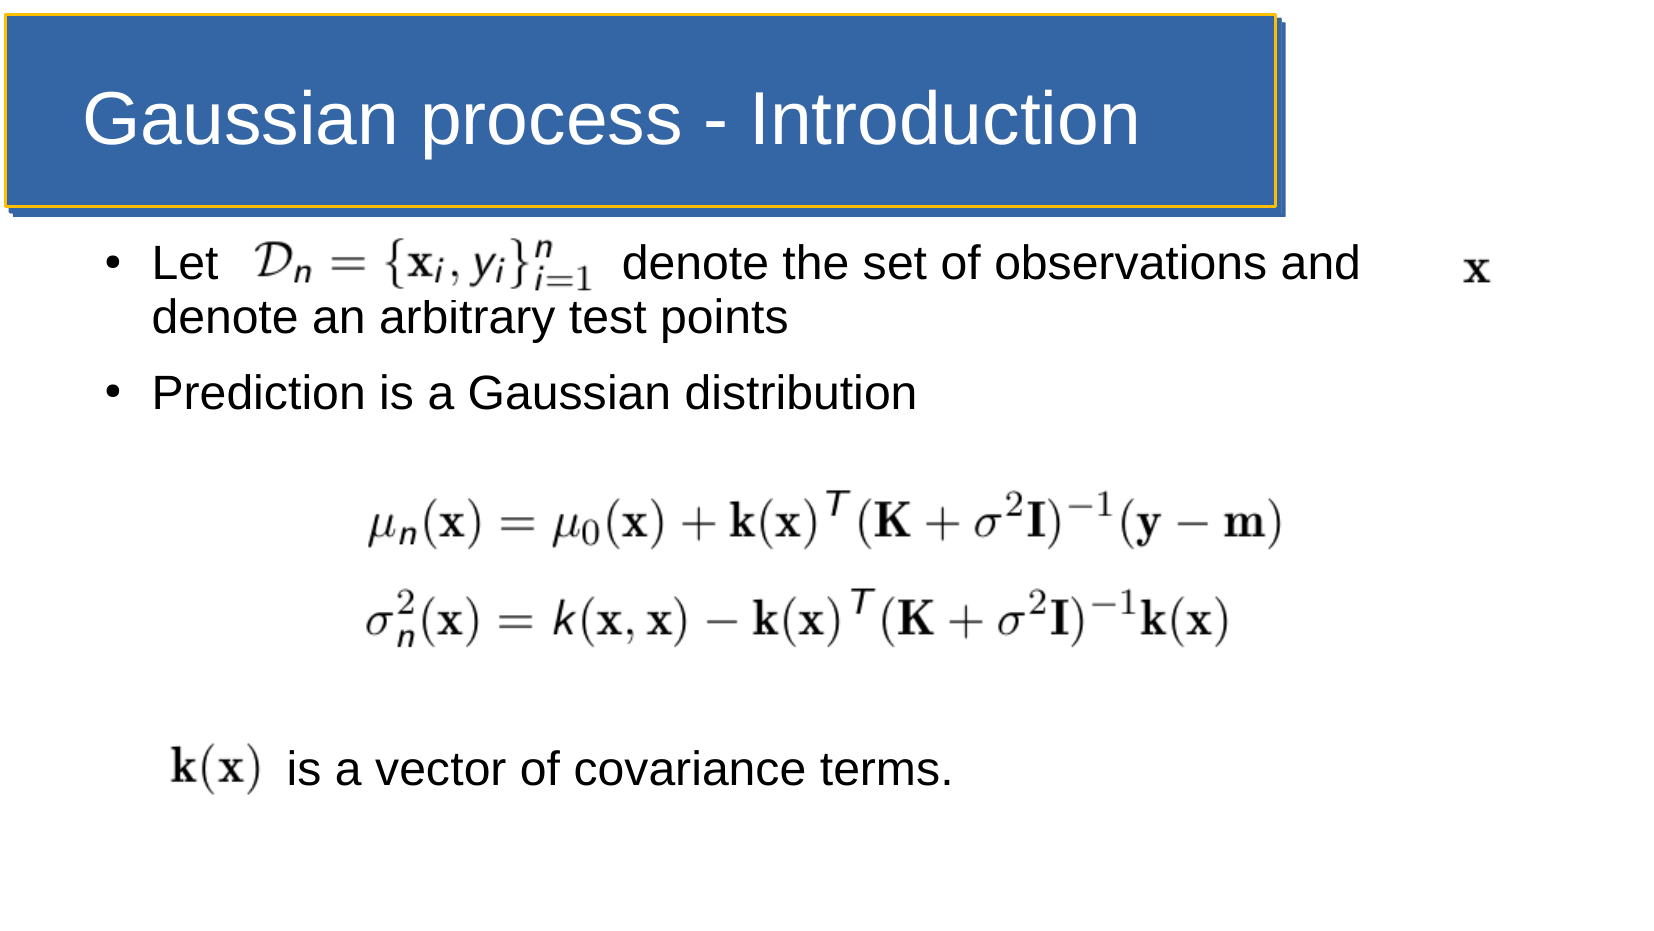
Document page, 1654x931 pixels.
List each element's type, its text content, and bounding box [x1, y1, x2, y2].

list Let denote the set of observations and denote an arbitrary test points Prediction is a Gaussian distribution is a vector of covariance terms. [88, 236, 1565, 798]
picture [1463, 249, 1493, 289]
picture [351, 581, 1244, 663]
picture [254, 226, 606, 301]
picture [353, 486, 1294, 562]
picture [160, 731, 273, 806]
title Gaussian process - Introduction [82, 44, 1235, 192]
